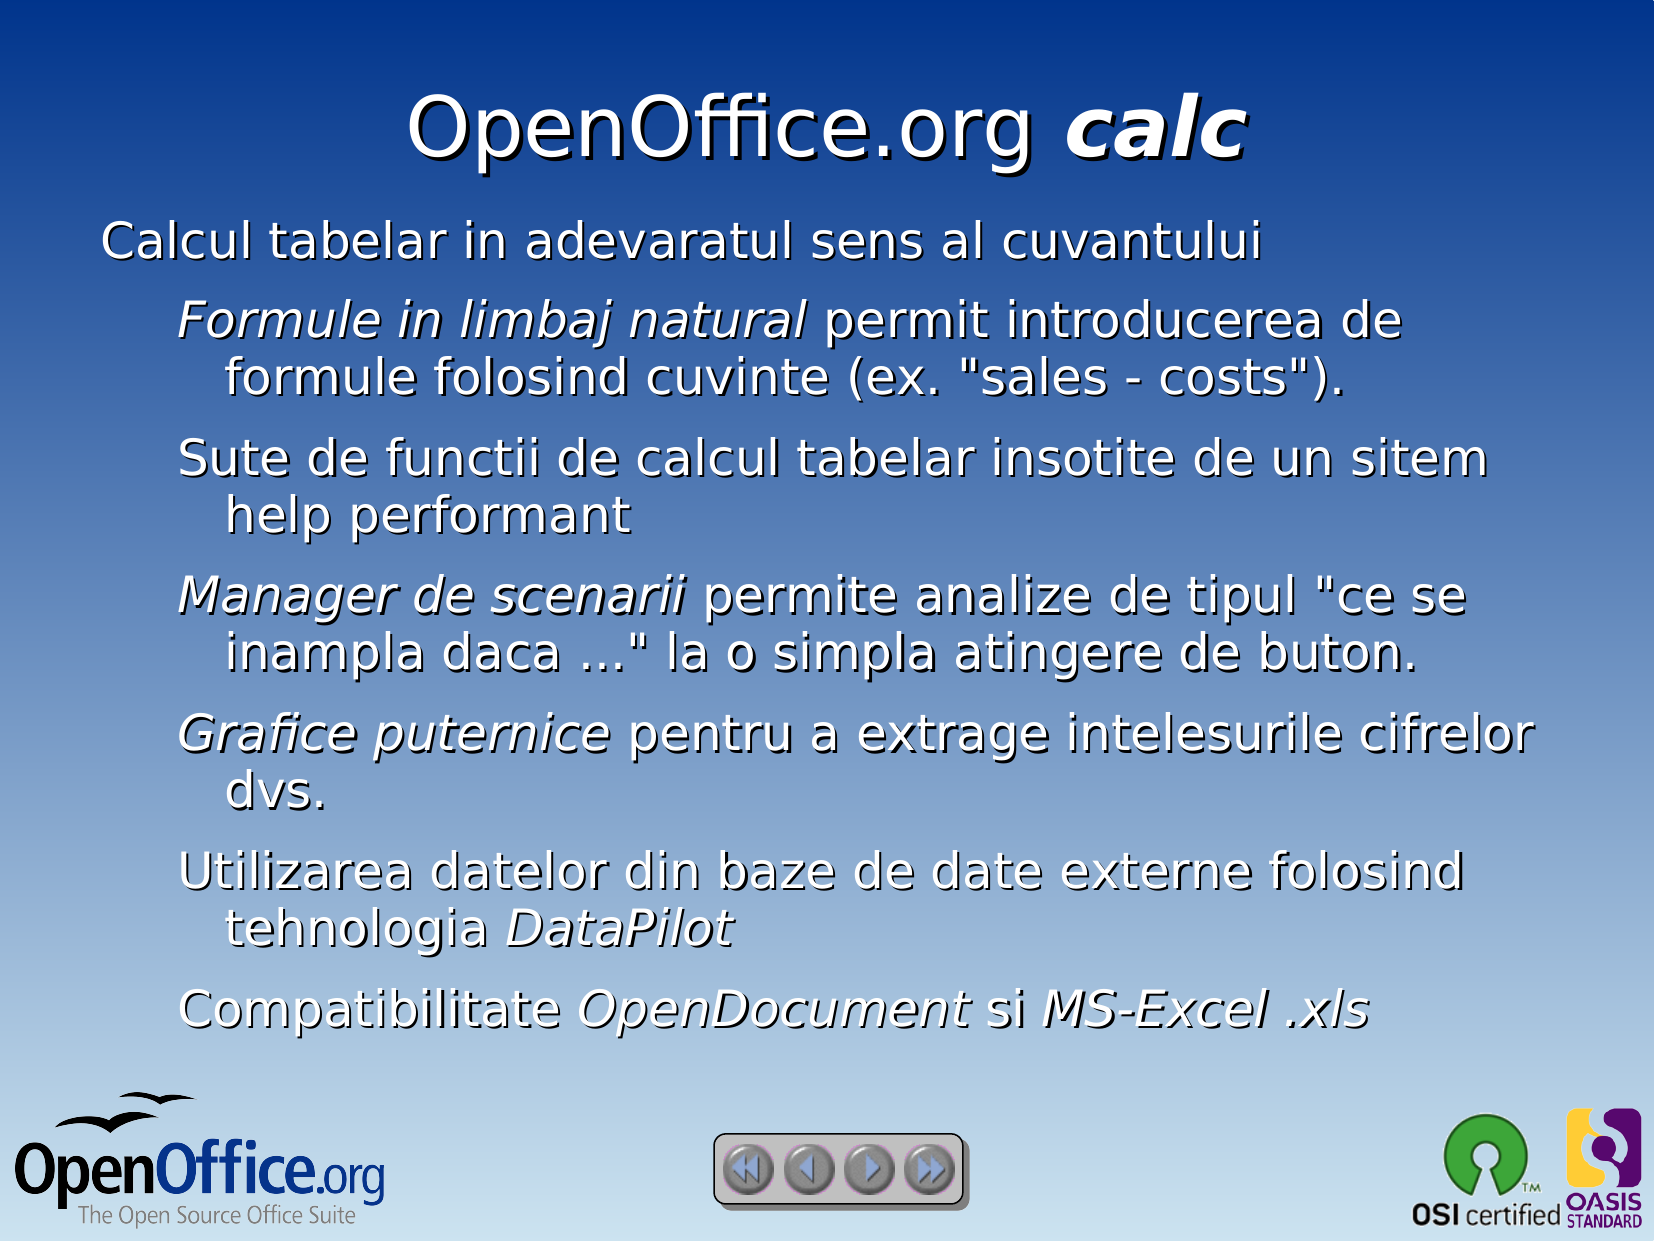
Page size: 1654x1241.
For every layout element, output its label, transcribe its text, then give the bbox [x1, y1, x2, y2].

picture [15, 1092, 384, 1229]
picture [904, 1144, 955, 1195]
picture [1405, 1102, 1654, 1238]
title OpenOffice.org calc [82, 56, 1571, 200]
picture [844, 1144, 895, 1195]
picture [723, 1144, 774, 1195]
list Calcul tabelar in adevaratul sens al cuvantului Formule in limbaj natural permit introducerea de formule folosind cuvinte (ex. "sales - costs"). Sute de functii de calcul tabelar insotite de un sitem help performant Manager de scenarii permite analize de tipul "ce se inampla daca ..." la o simpla atingere de buton. Grafice puternice pentru a extrage intelesurile cifrelor dvs. Utilizarea datelor din baze de date externe folosind tehnologia DataPilot Compatibilitate OpenDocument si MS-Excel .xls [82, 212, 1571, 1110]
text_box [714, 1133, 963, 1204]
picture [784, 1144, 835, 1195]
